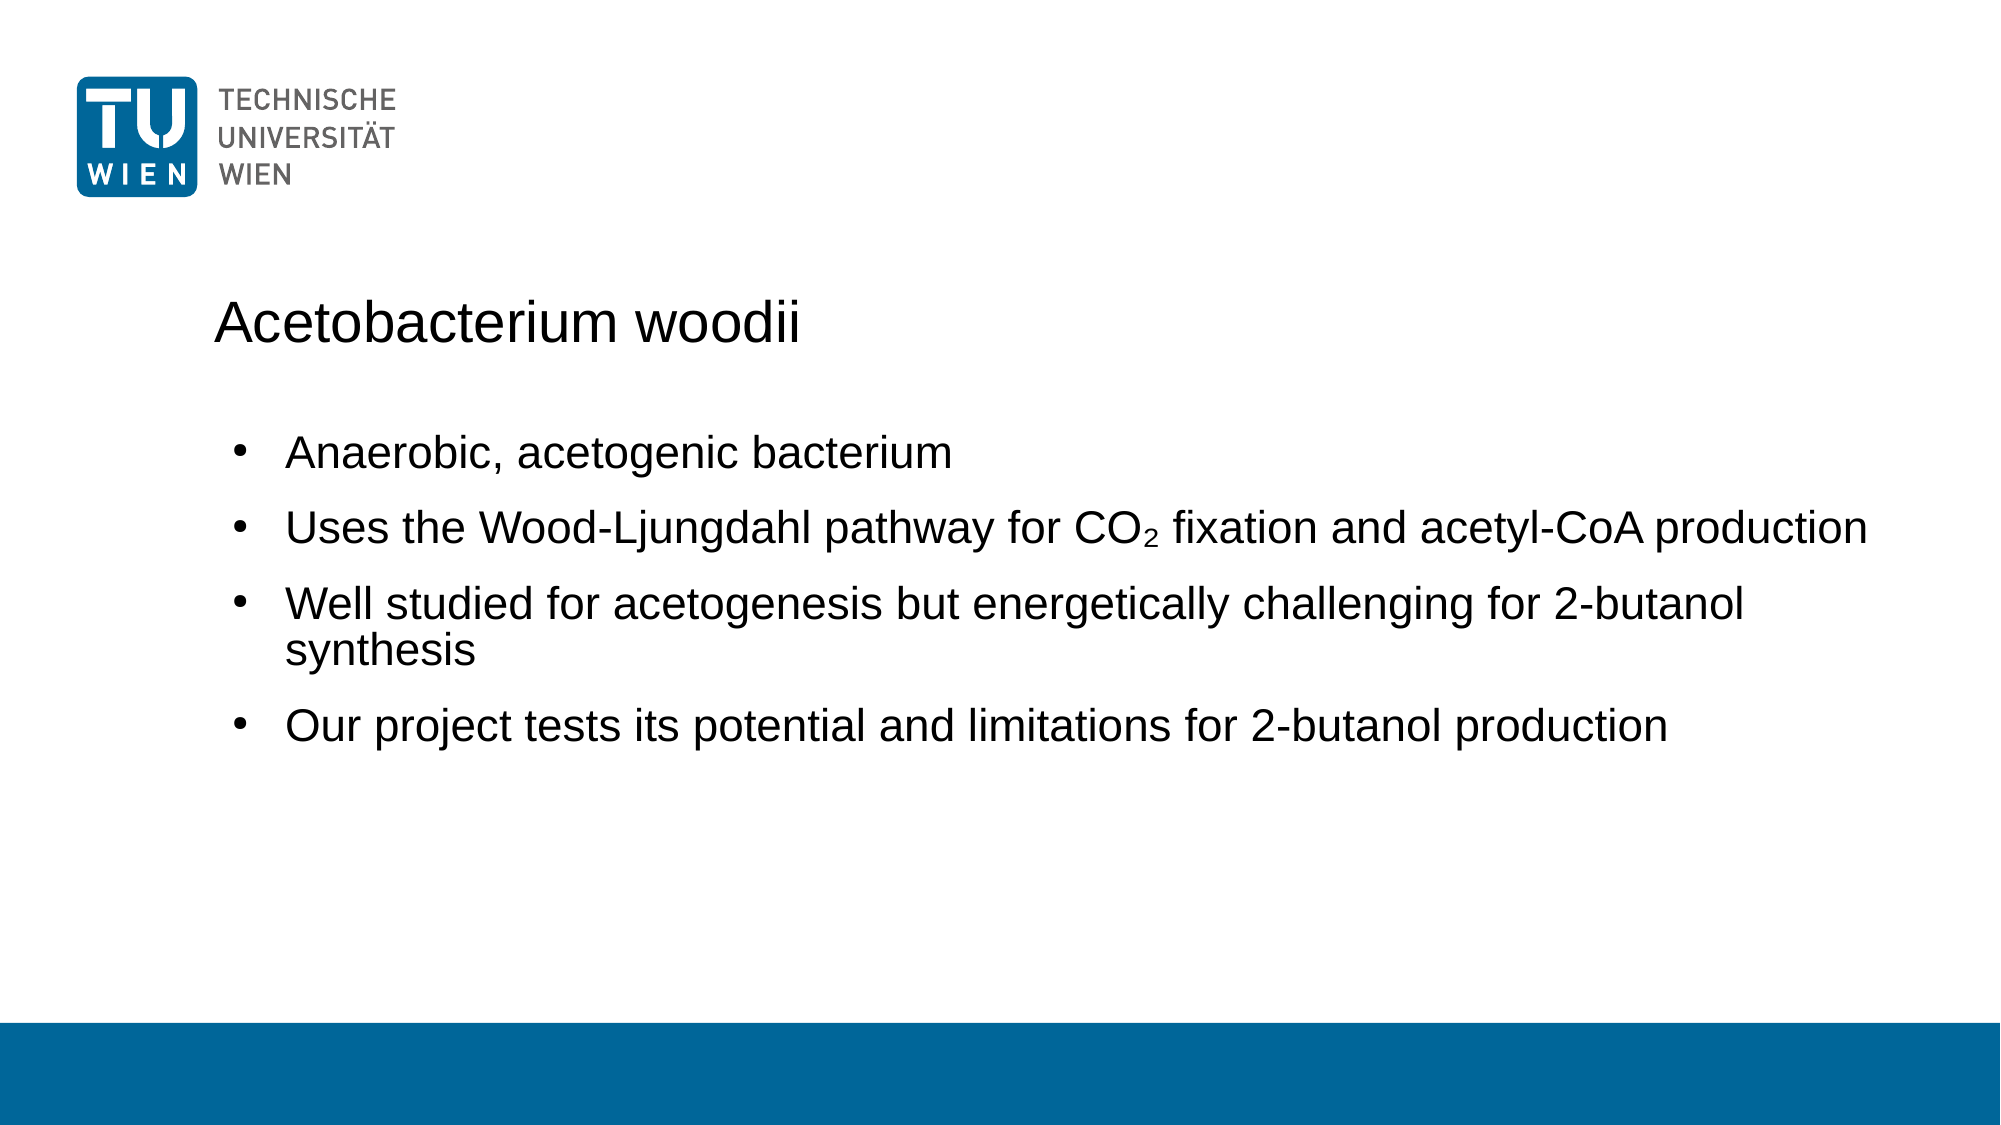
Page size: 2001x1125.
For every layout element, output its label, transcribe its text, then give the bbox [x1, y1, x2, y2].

list Anaerobic, acetogenic bacterium Uses the Wood-Ljungdahl pathway for CO₂ fixation and acetyl-CoA production Well studied for acetogenesis but energetically challenging for 2-butanol synthesis Our project tests its potential and limitations for 2-butanol production [214, 431, 1922, 941]
title Acetobacterium woodii [214, 254, 1922, 391]
